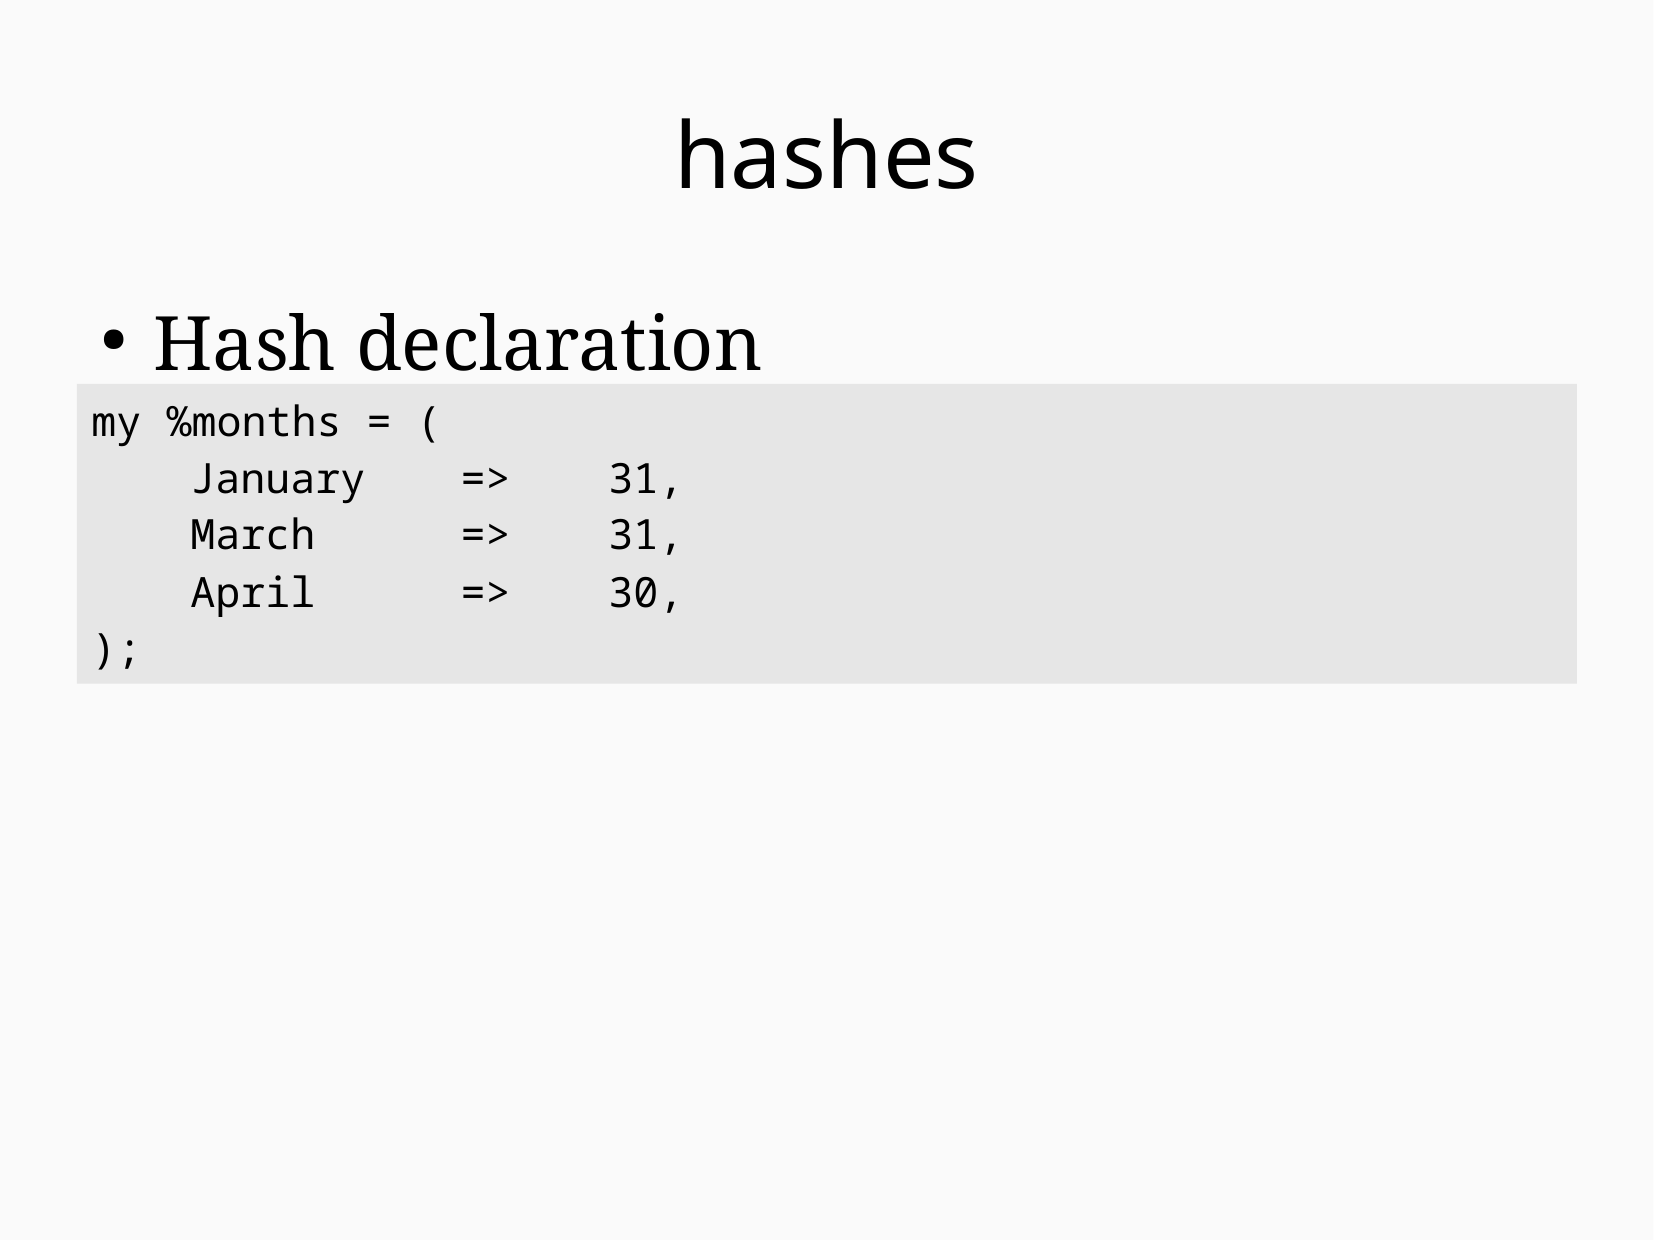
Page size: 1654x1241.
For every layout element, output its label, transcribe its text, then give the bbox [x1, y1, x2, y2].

title hashes [82, 49, 1571, 257]
list Hash declaration [82, 290, 1571, 1109]
text_box my %months = ( January => 31, March => 31, April => 30, ); [76, 383, 82, 642]
text_box my %months = ( January => 31, March => 31, April => 30, ); [1571, 383, 1577, 642]
